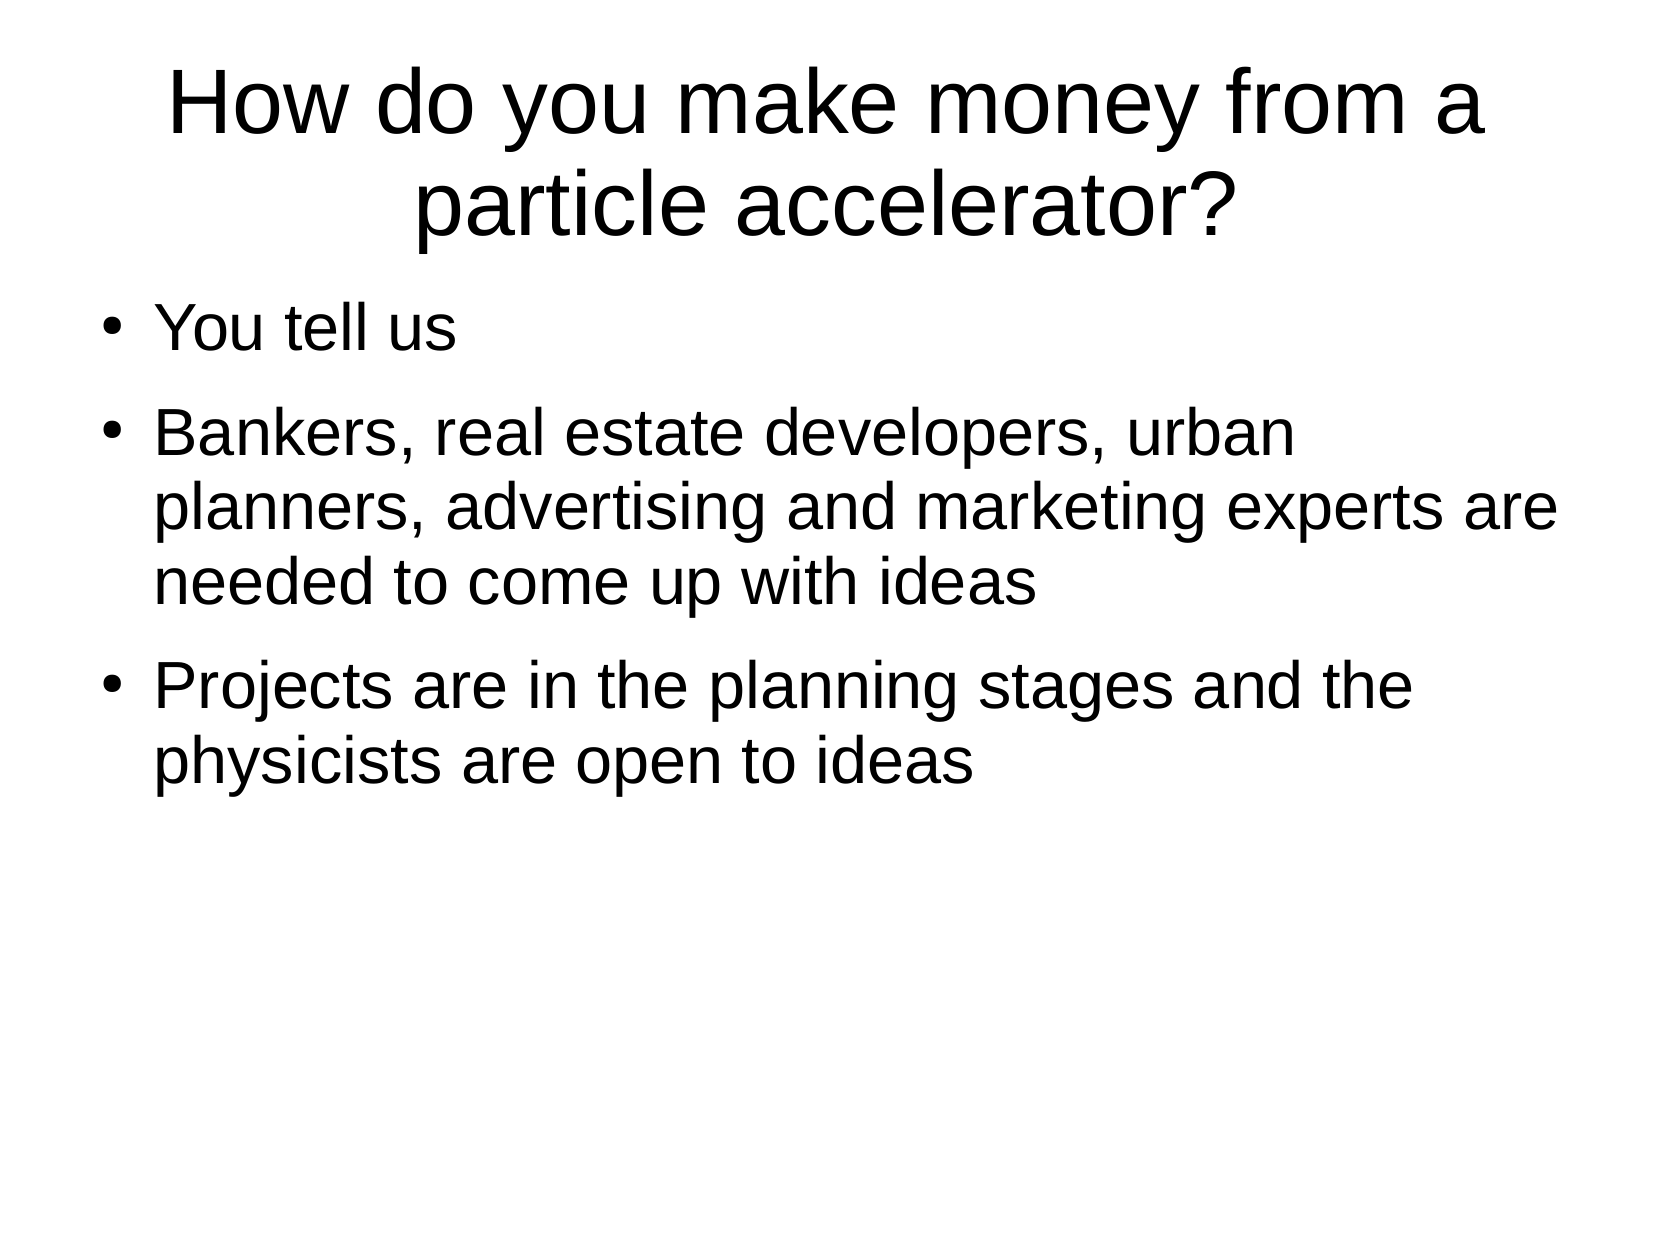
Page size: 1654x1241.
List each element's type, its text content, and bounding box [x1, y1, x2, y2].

title How do you make money from a particle accelerator? [82, 49, 1571, 257]
list You tell us Bankers, real estate developers, urban planners, advertising and marketing experts are needed to come up with ideas Projects are in the planning stages and the physicists are open to ideas [82, 290, 1571, 1010]
